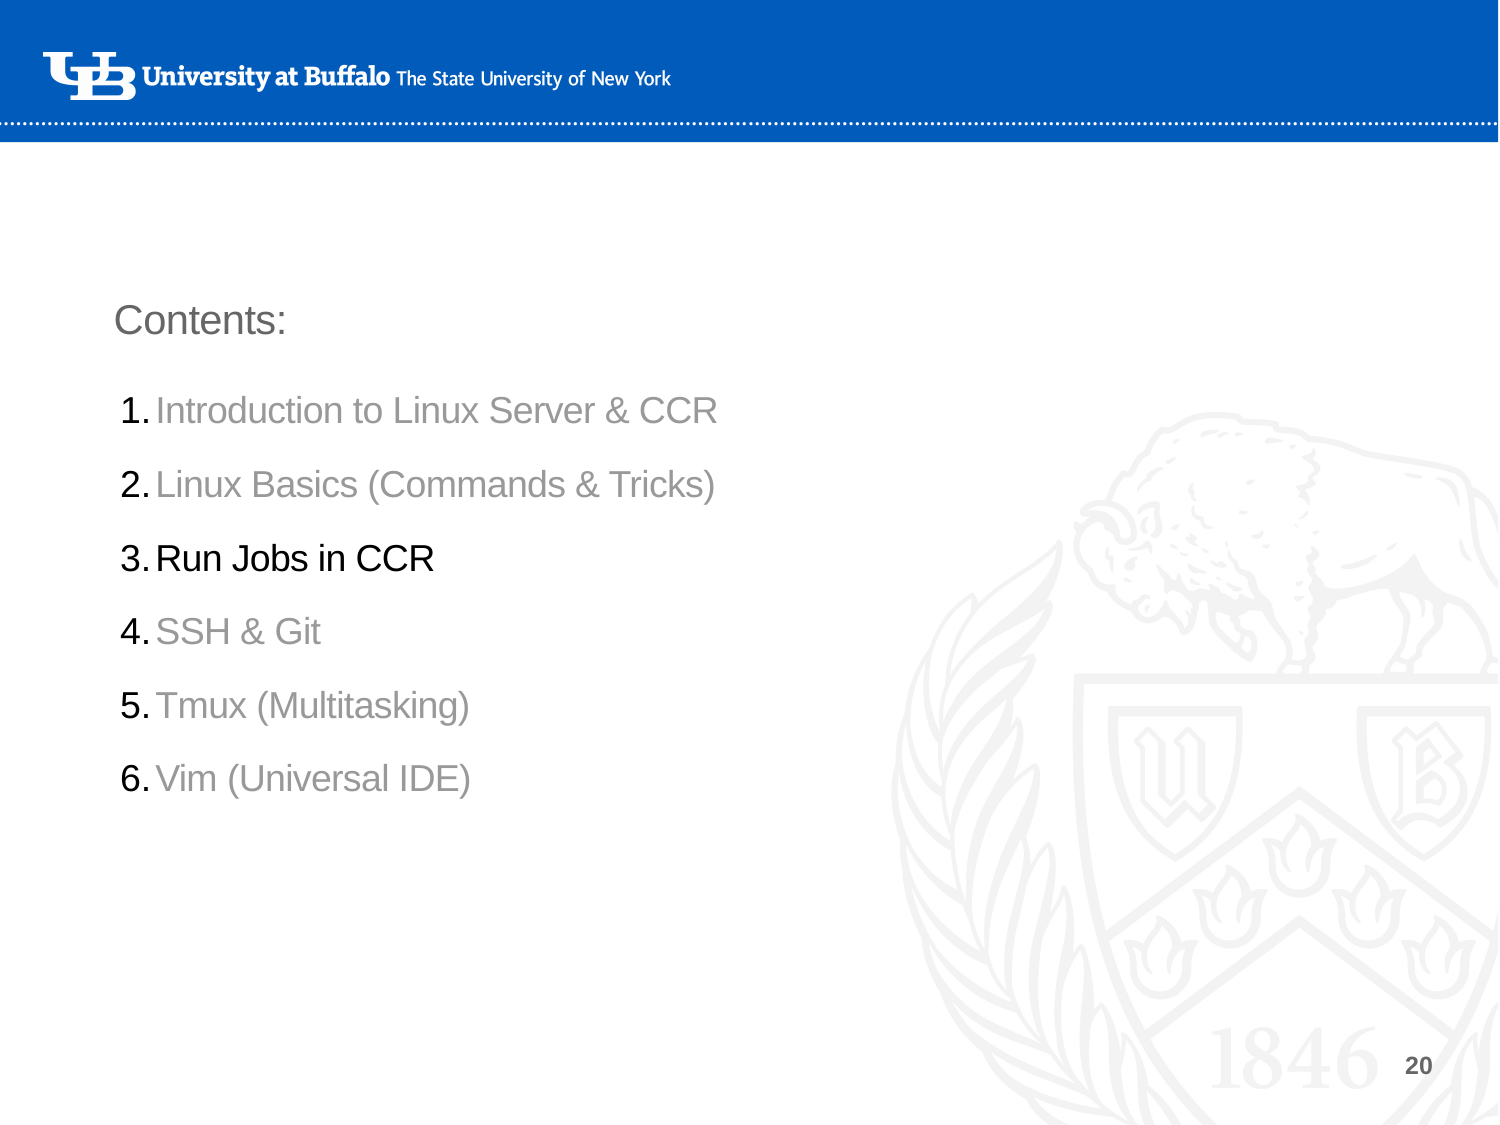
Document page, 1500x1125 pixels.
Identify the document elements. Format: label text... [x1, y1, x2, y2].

text_box Contents: [98, 285, 325, 357]
picture [0, 0, 1499, 1125]
text_box Introduction to Linux Server & CCR Linux Basics (Commands & Tricks) Run Jobs in CCR SSH & Git Tmux (Multitasking) Vim (Universal IDE) [90, 383, 1404, 841]
